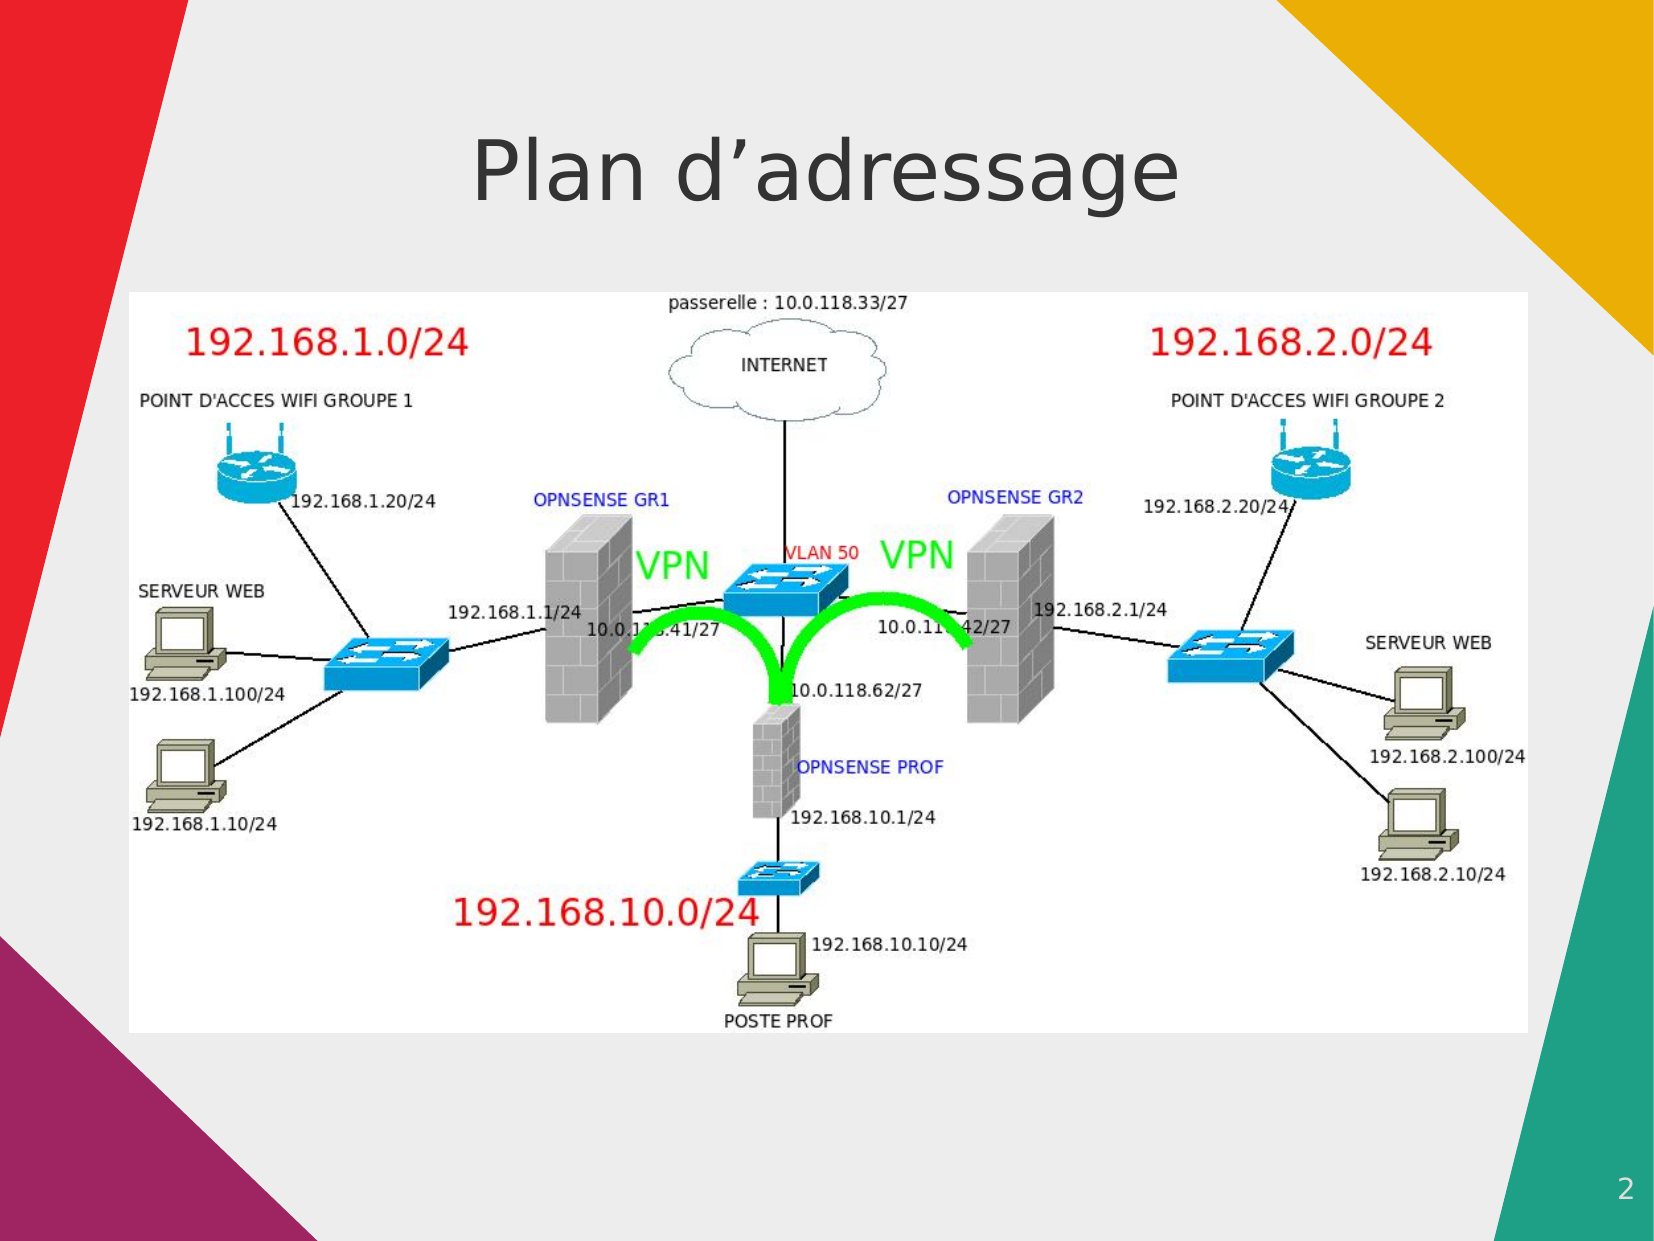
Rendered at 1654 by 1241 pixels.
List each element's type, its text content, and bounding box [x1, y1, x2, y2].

picture [129, 292, 1528, 1033]
title Plan d’adressage [114, 73, 1539, 271]
